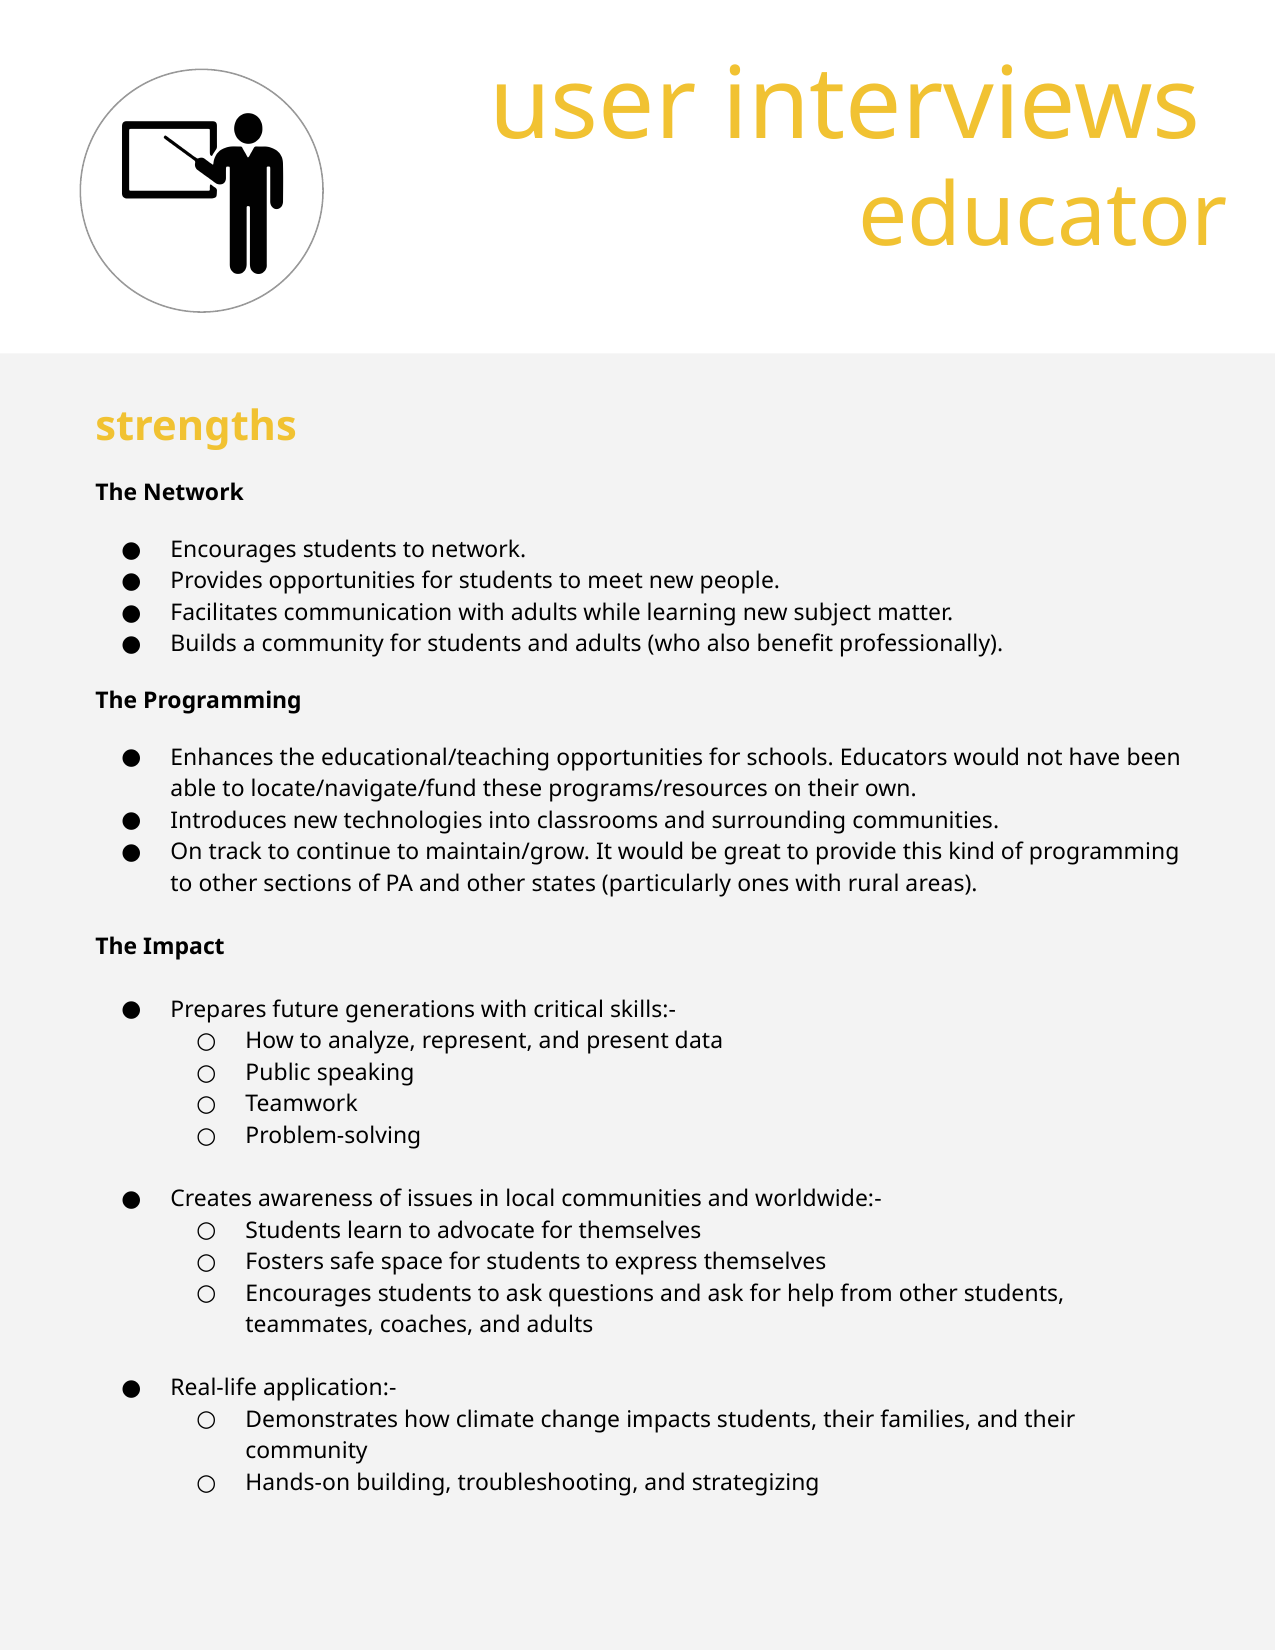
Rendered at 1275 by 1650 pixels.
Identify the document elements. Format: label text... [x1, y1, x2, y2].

text_box [0, 353, 1275, 1650]
subtitle user interviews educator [54, 23, 1243, 190]
list strengths The Network Encourages students to network. Provides opportunities for students to meet new people. Facilitates communication with adults while learning new subject matter. Builds a community for students and adults (who also benefit professionally). The Programming Enhances the educational/teaching opportunities for schools. Educators would not have been able to locate/navigate/fund these programs/resources on their own. Introduces new technologies into classrooms and surrounding communities. On track to continue to maintain/grow. It would be great to provide this kind of programming to other sections of PA and other states (particularly ones with rural areas). The Impact Prepares future generations with critical skills:- How to analyze, represent, and present data Public speaking Teamwork Problem-solving Creates awareness of issues in local communities and worldwide:- Students learn to advocate for themselves Fosters safe space for students to express themselves Encourages students to ask questions and ask for help from other students, teammates, coaches, and adults Real-life application:- Demonstrates how climate change impacts students, their families, and their community Hands-on building, troubleshooting, and strategizing [80, 373, 1204, 1583]
picture [113, 190, 292, 283]
